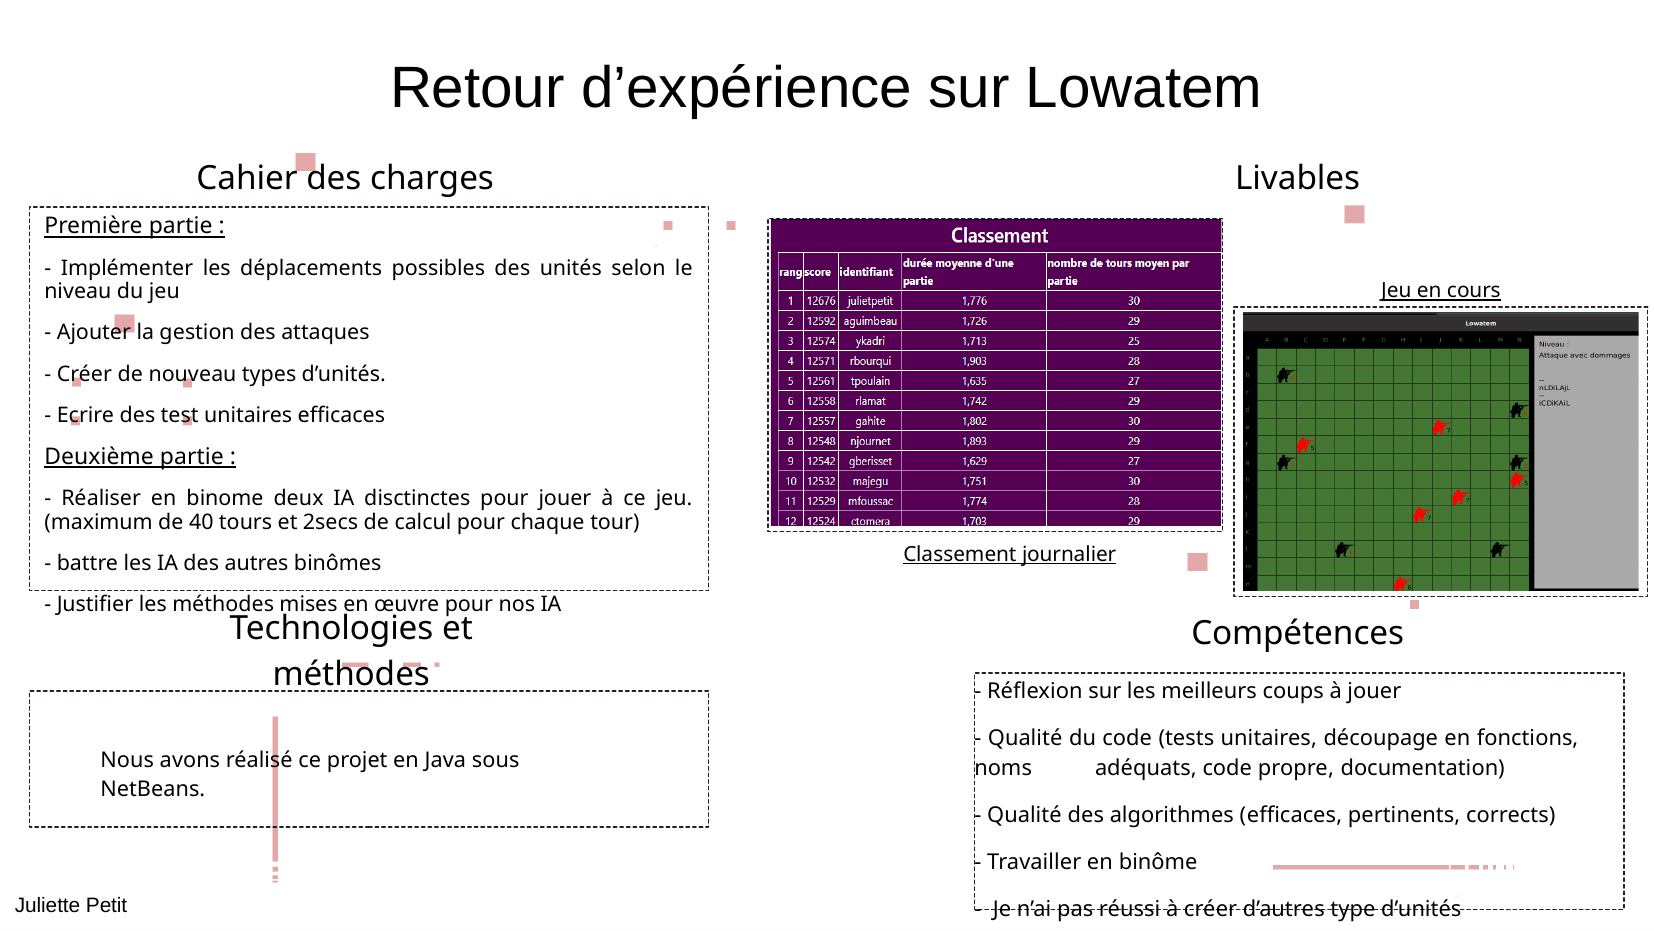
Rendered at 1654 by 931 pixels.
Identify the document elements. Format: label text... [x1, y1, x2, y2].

text_box Première partie : - Implémenter les déplacements possibles des unités selon le niveau du jeu - Ajouter la gestion des attaques - Créer de nouveau types d’unités. - Ecrire des test unitaires efficaces Deuxième partie : - Réaliser en binome deux IA disctinctes pour jouer à ce jeu. (maximum de 40 tours et 2secs de calcul pour chaque tour) - battre les IA des autres binômes - Justifier les méthodes mises en œuvre pour nos IA [29, 206, 709, 591]
text_box Livables [1122, 147, 1483, 207]
title Retour d’expérience sur Lowatem [82, 10, 1571, 166]
text_box Classement journalier [803, 531, 1217, 577]
text_box Jeu en cours [1234, 267, 1648, 313]
text_box Compétences [1122, 602, 1483, 662]
subtitle Cahier des charges [165, 147, 526, 206]
text_box Technologies et méthodes [171, 620, 532, 680]
text_box - Réflexion sur les meilleurs coups à jouer - Qualité du code (tests unitaires, découpage en fonctions, noms adéquats, code propre, documentation) - Qualité des algorithmes (efficaces, pertinents, corrects) - Travailler en binôme - Je n’ai pas réussi à créer d’autres type d’unités [974, 675, 1625, 925]
picture [0, 0, 1654, 931]
text_box Juliette Petit [0, 885, 355, 924]
text_box Nous avons réalisé ce projet en Java sous NetBeans. [100, 744, 626, 804]
